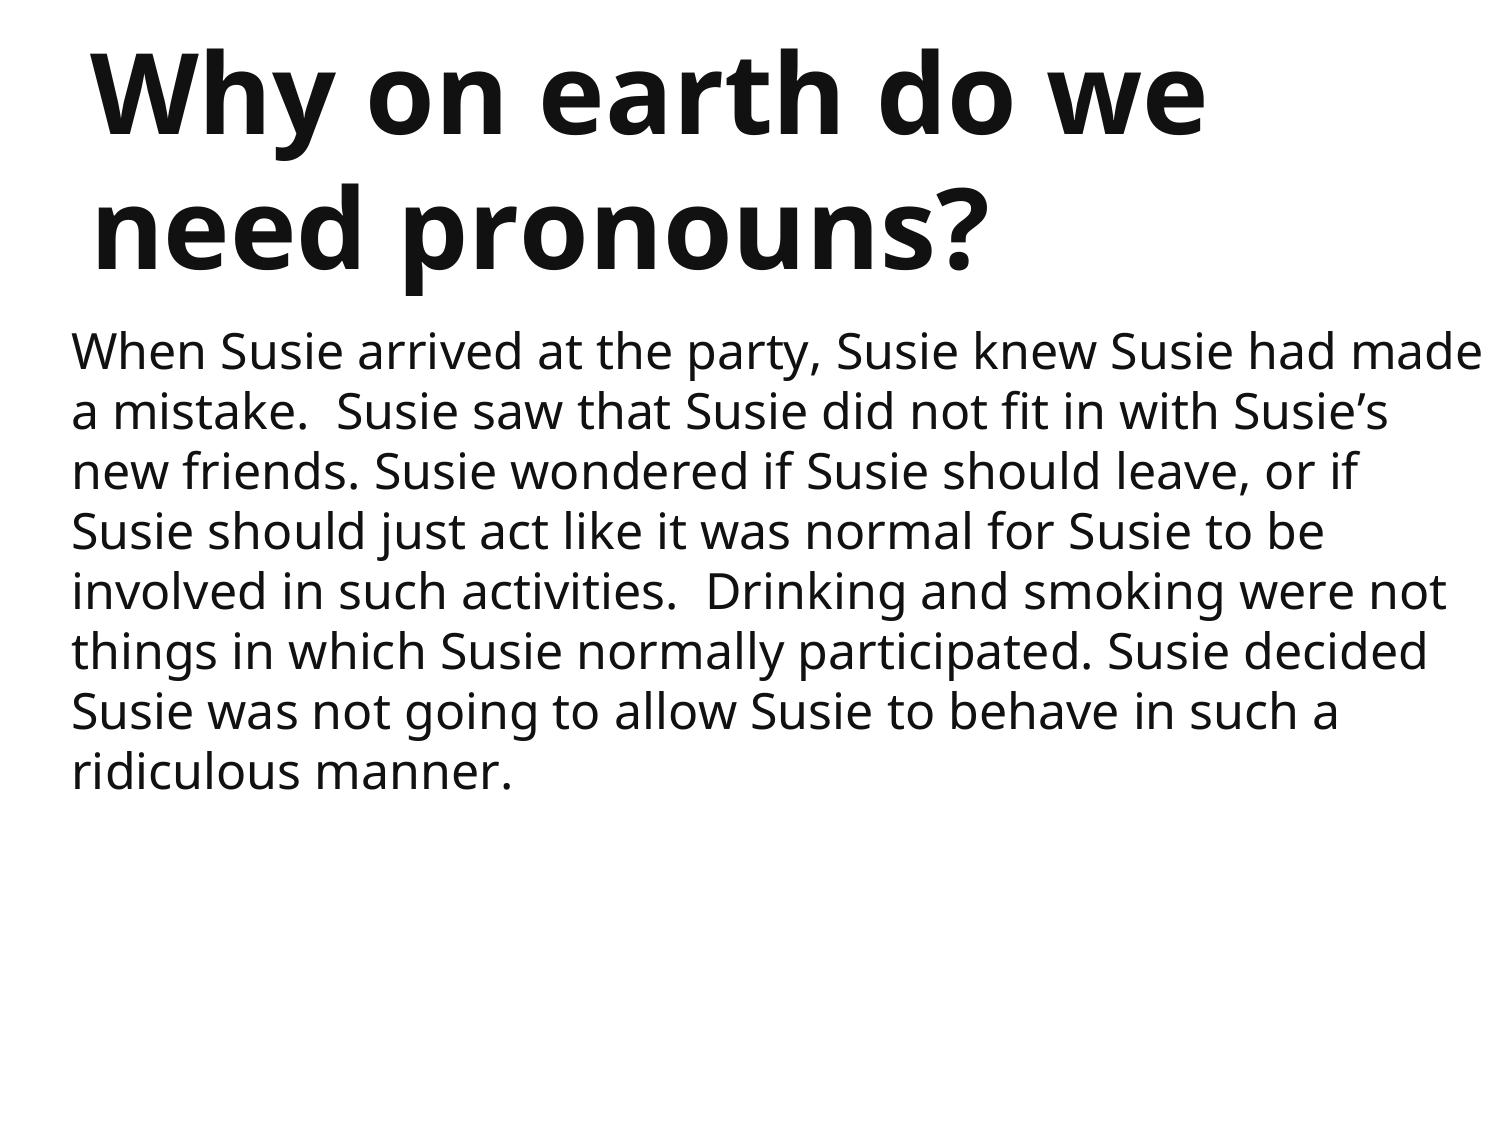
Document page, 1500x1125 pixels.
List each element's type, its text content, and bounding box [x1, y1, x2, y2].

text_box Why on earth do we need pronouns? [423, 220, 446, 256]
text_box Why on earth do we need pronouns? [75, 24, 1413, 290]
text_box When Susie arrived at the party, Susie knew Susie had made a mistake. Susie saw that Susie did not fit in with Susie’s new friends. Susie wondered if Susie should leave, or if Susie should just act like it was normal for Susie to be involved in such activities. Drinking and smoking were not things in which Susie normally participated. Susie decided Susie was not going to allow Susie to behave in such a ridiculous manner. [0, 312, 1500, 1125]
